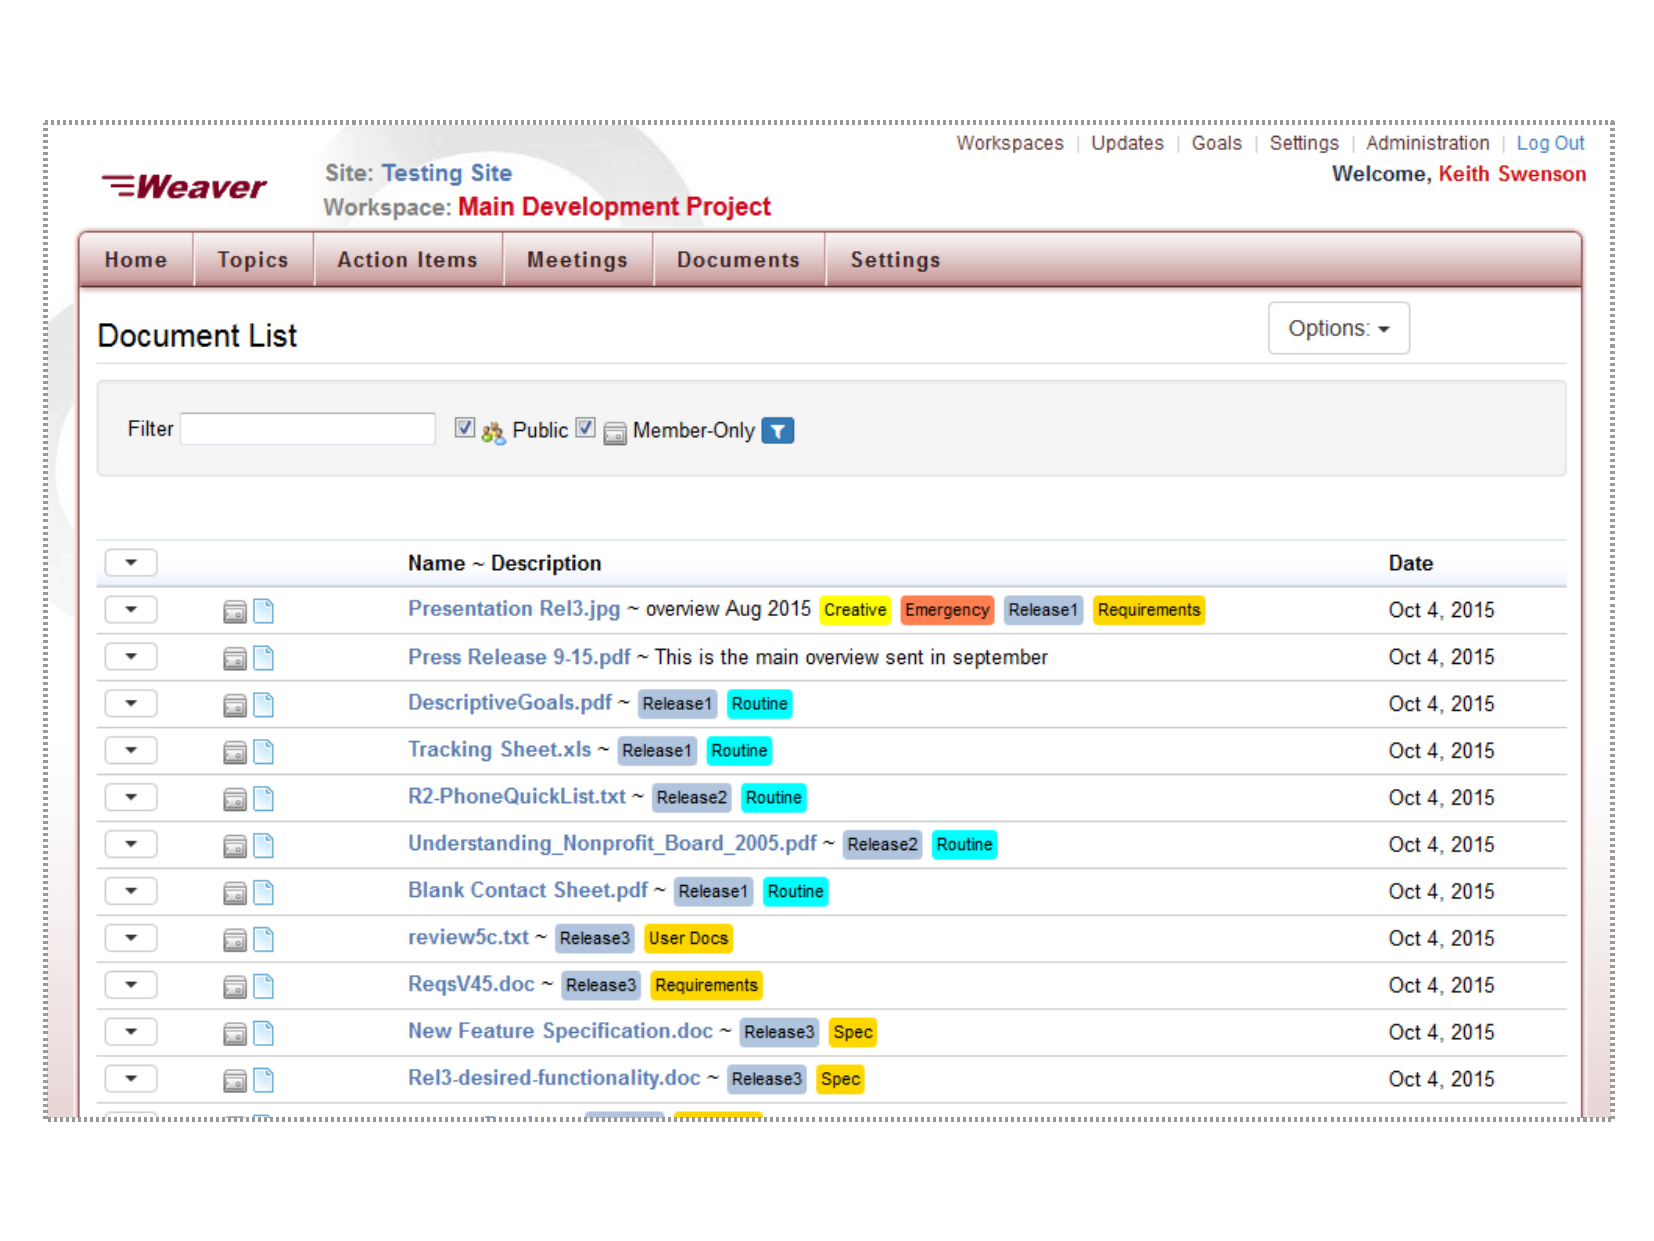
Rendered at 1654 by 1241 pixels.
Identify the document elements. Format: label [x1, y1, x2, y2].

picture [47, 125, 1611, 1118]
